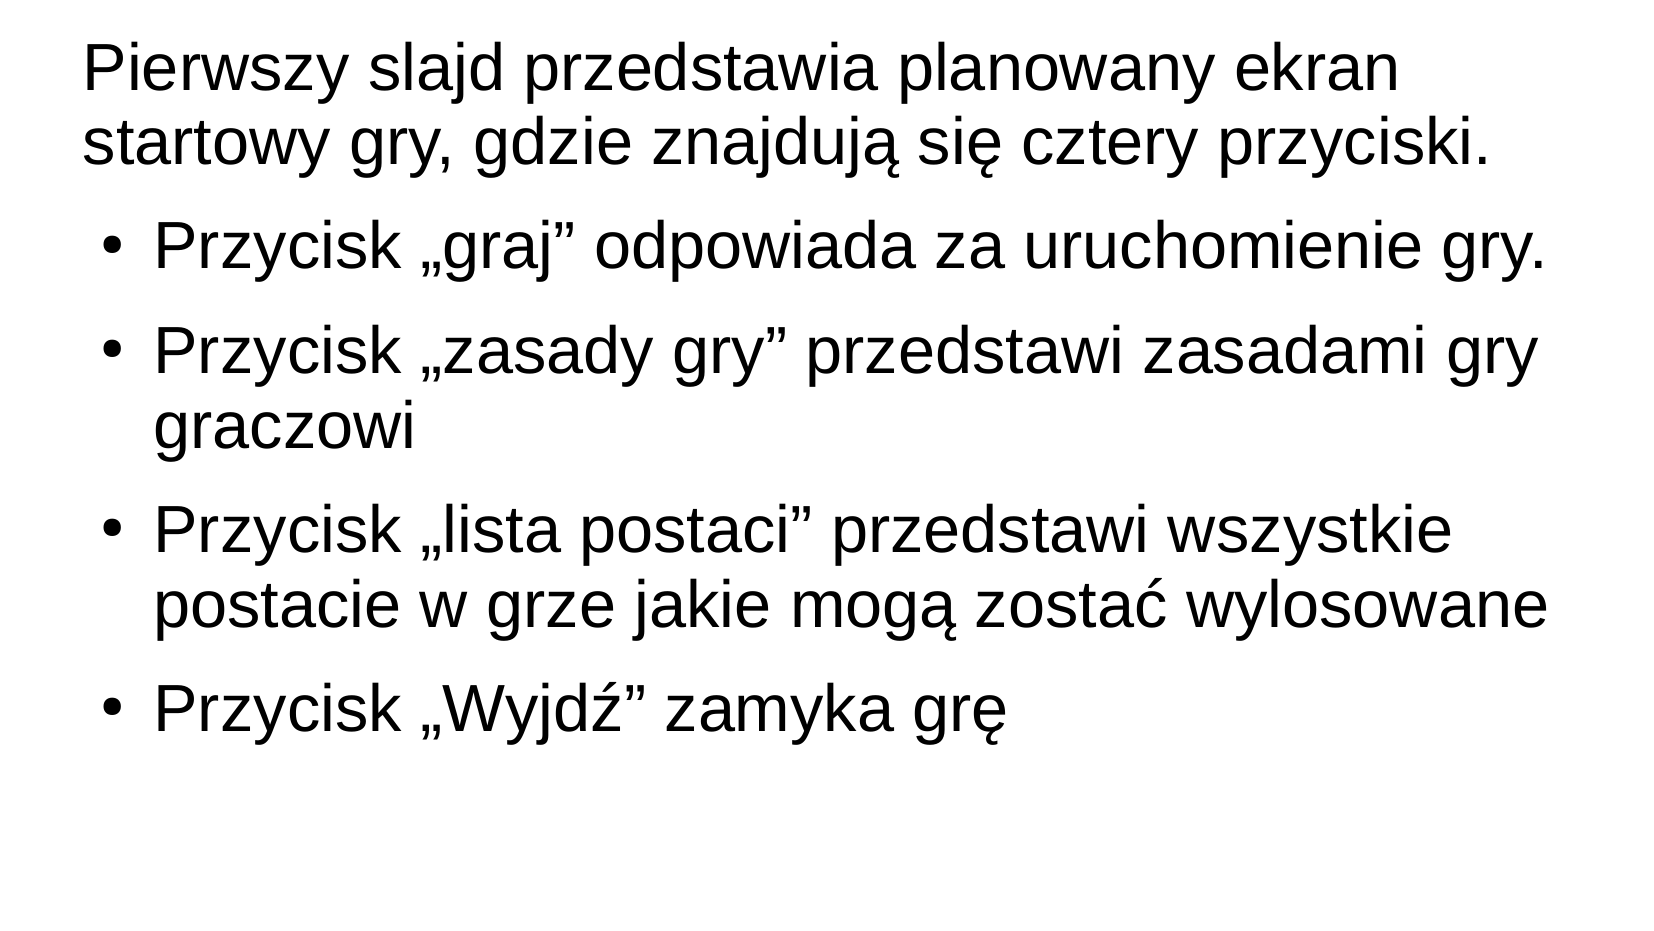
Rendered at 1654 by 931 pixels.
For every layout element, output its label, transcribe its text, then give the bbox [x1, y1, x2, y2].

list Pierwszy slajd przedstawia planowany ekran startowy gry, gdzie znajdują się cztery przyciski. Przycisk „graj” odpowiada za uruchomienie gry. Przycisk „zasady gry” przedstawi zasadami gry graczowi Przycisk „lista postaci” przedstawi wszystkie postacie w grze jakie mogą zostać wylosowane Przycisk „Wyjdź” zamyka grę [82, 29, 1571, 758]
